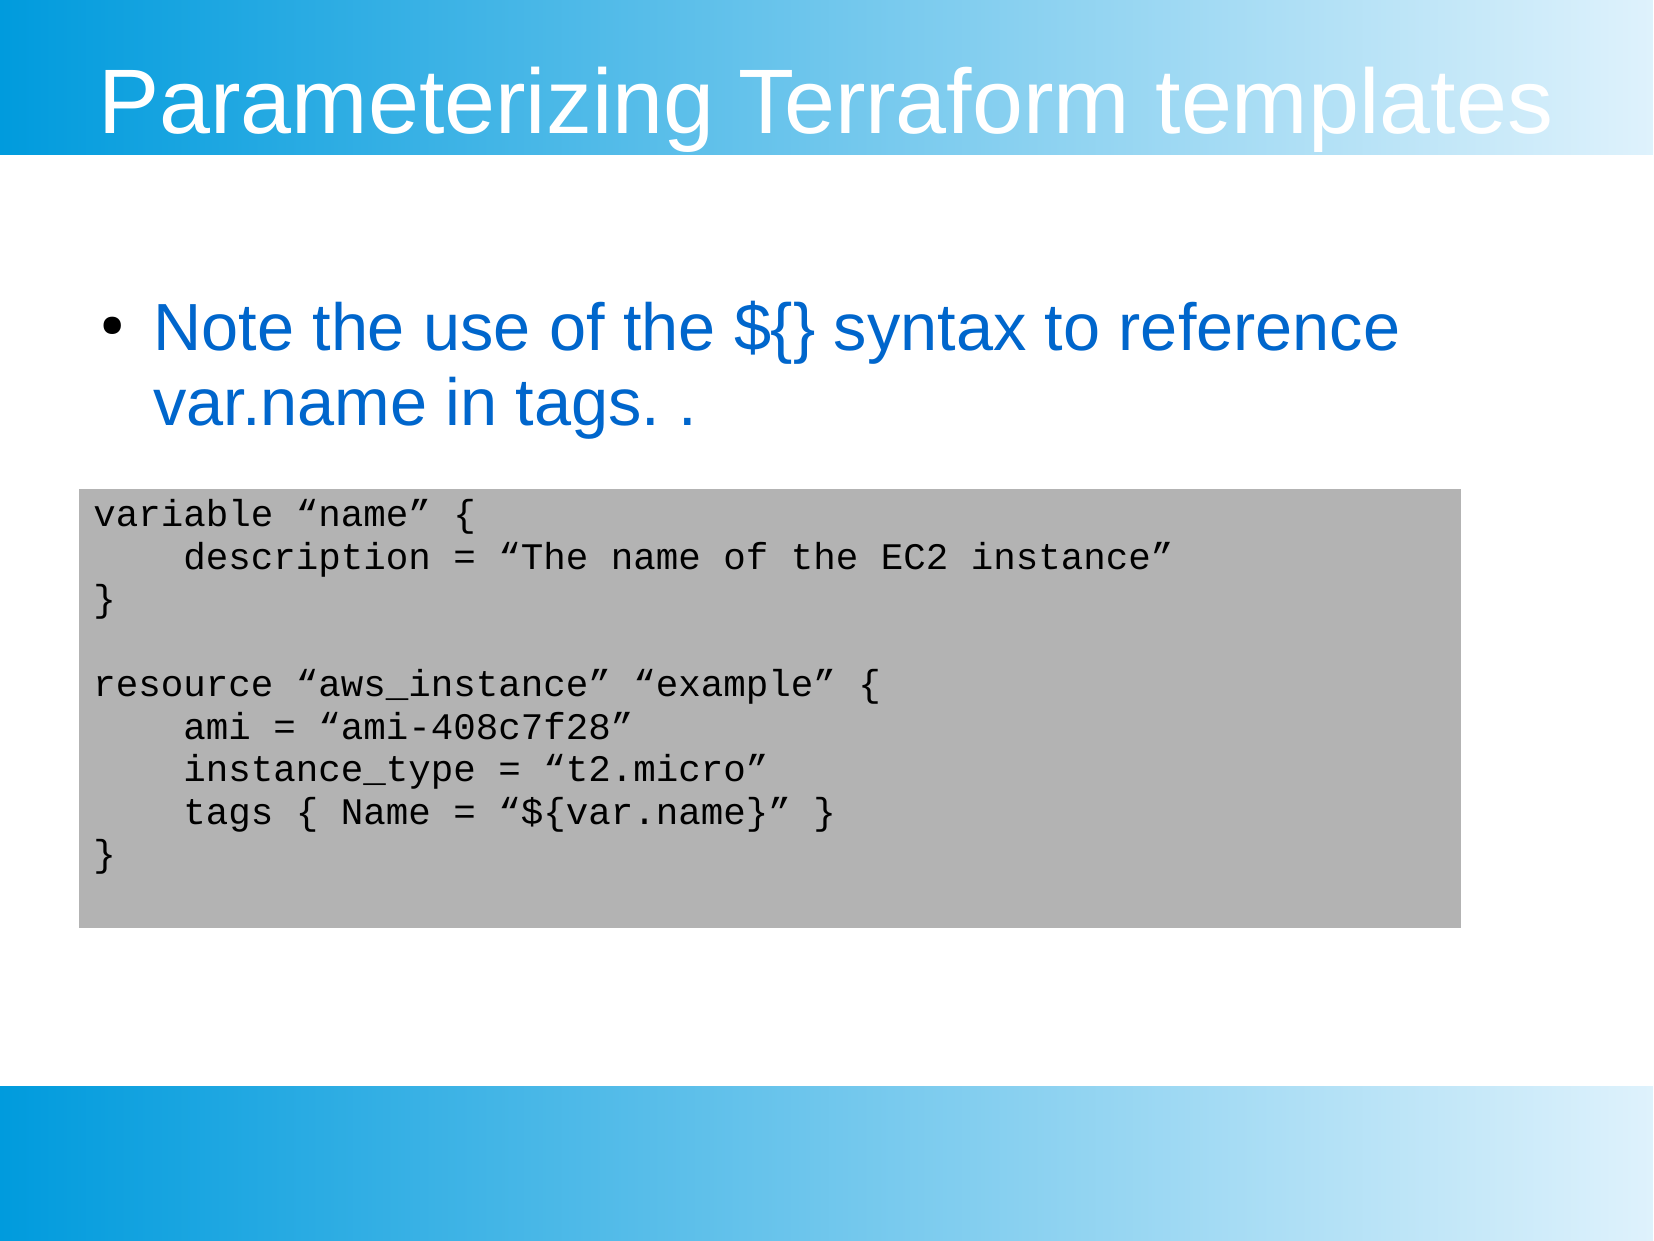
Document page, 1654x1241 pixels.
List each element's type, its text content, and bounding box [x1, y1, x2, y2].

title Parameterizing Terraform templates [82, 49, 1571, 155]
table_header variable “name” { description = “The name of the EC2 instance” } resource “aws_instance” “example” { ami = “ami-408c7f28” instance_type = “t2.micro” tags { Name = “${var.name}” } } [79, 489, 1461, 928]
list Note the use of the ${} syntax to reference var.name in tags. . [82, 290, 1571, 1010]
